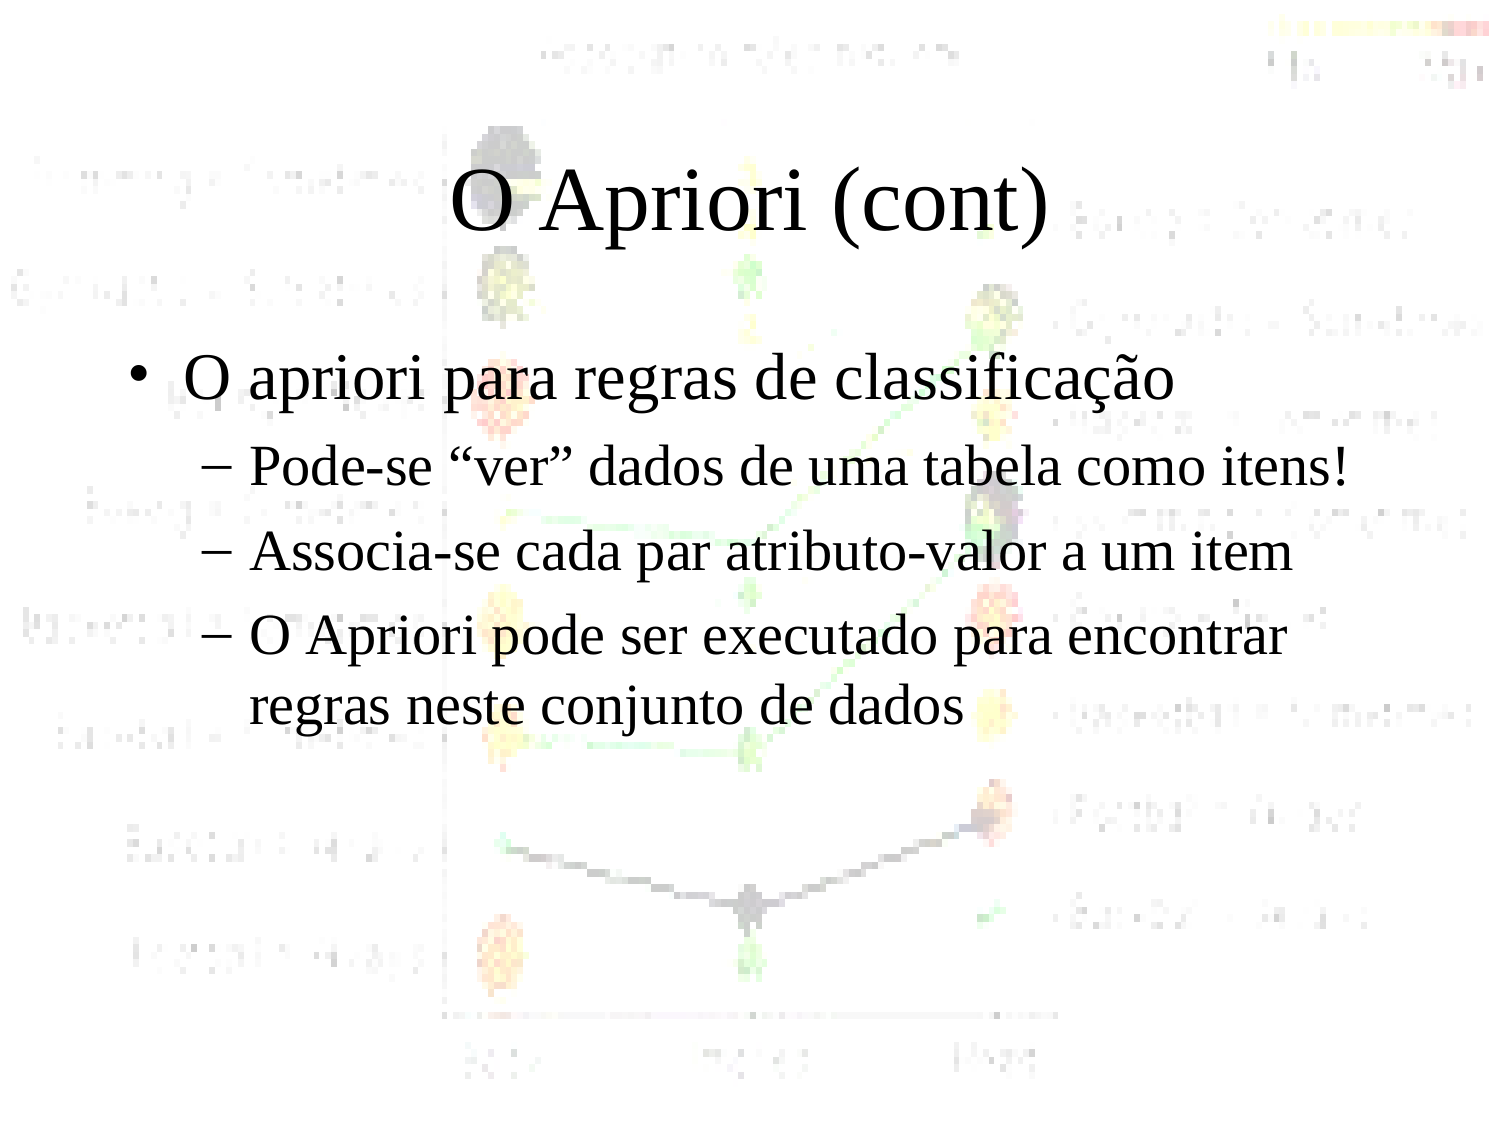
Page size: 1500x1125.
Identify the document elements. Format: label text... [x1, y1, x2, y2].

title O Apriori (cont) [112, 99, 1388, 288]
list O apriori para regras de classificação Pode-se “ver” dados de uma tabela como itens! Associa-se cada par atributo-valor a um item O Apriori pode ser executado para encontrar regras neste conjunto de dados [112, 324, 1388, 1001]
